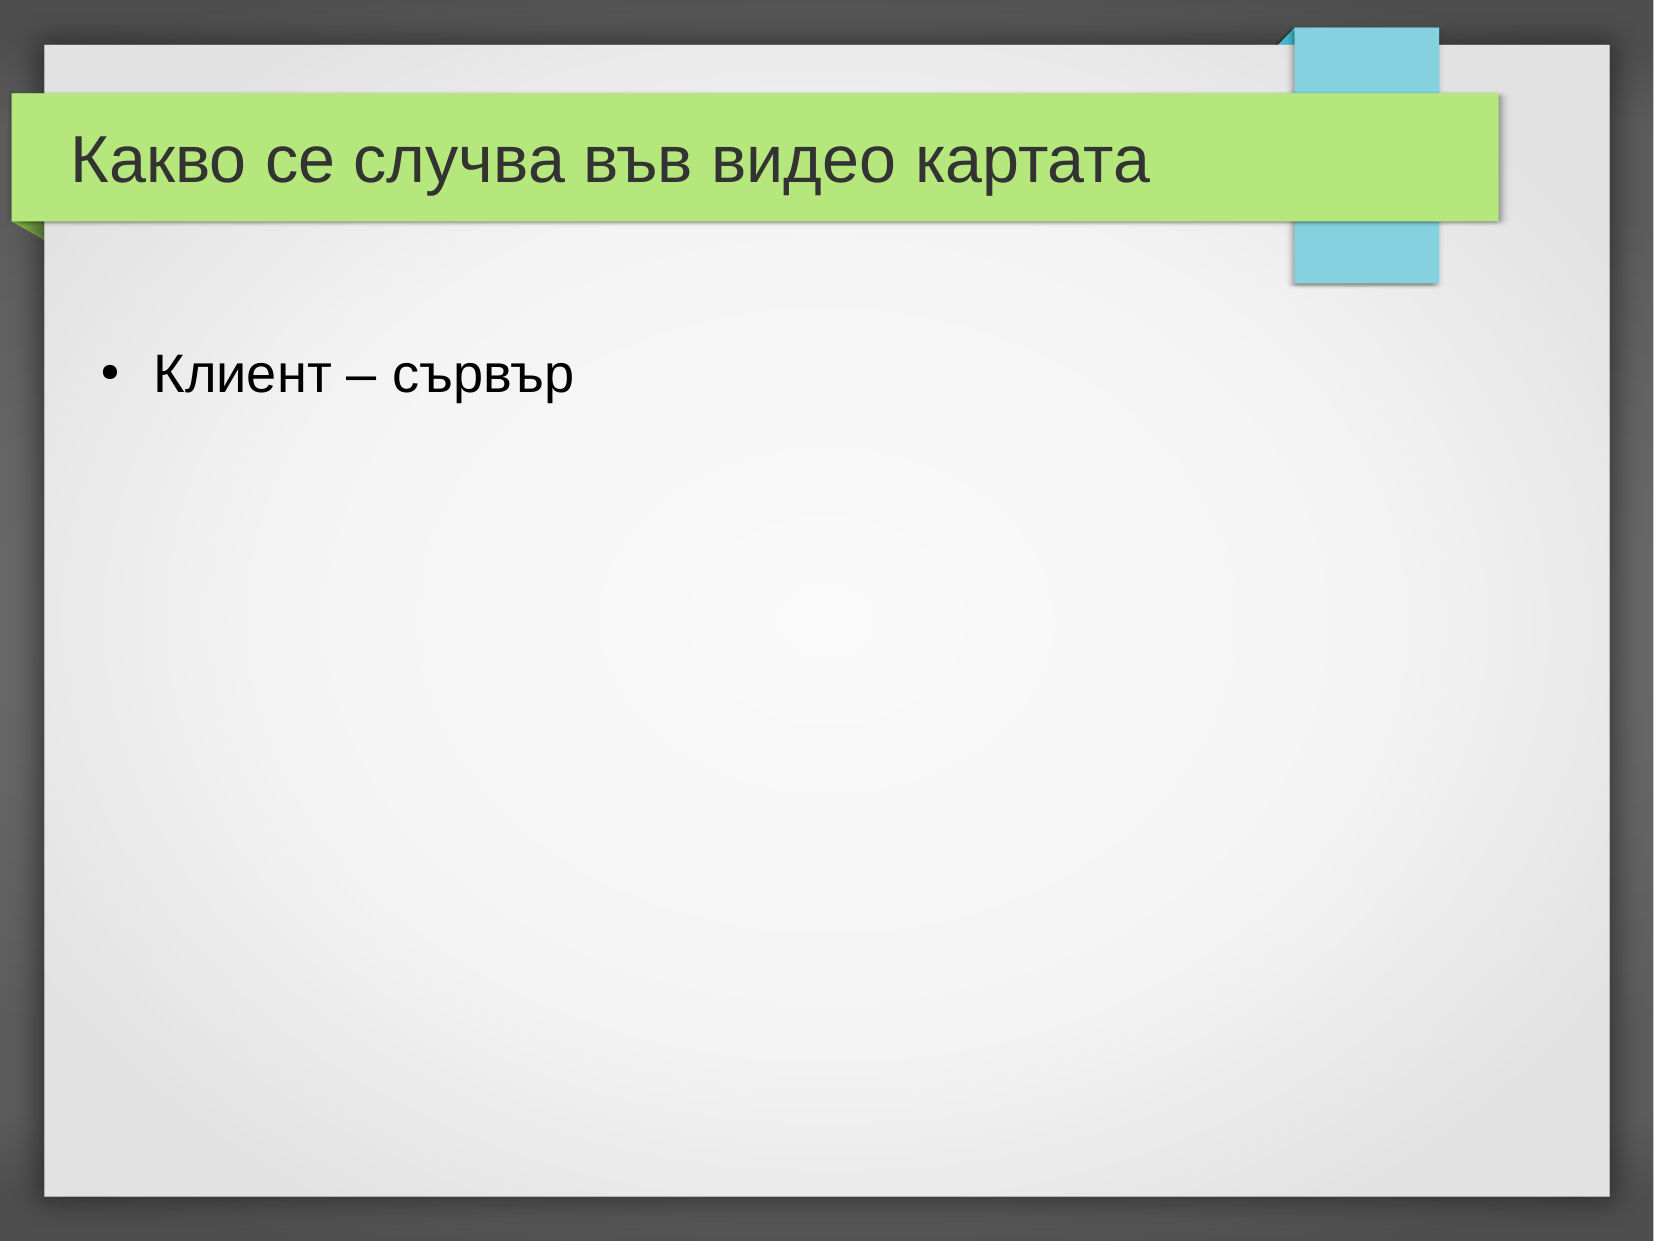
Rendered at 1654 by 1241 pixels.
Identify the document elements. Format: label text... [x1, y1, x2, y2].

picture [0, 0, 1654, 1241]
title Какво се случва във видео картата [70, 106, 1229, 213]
list Клиент – сървър [82, 343, 1538, 1063]
